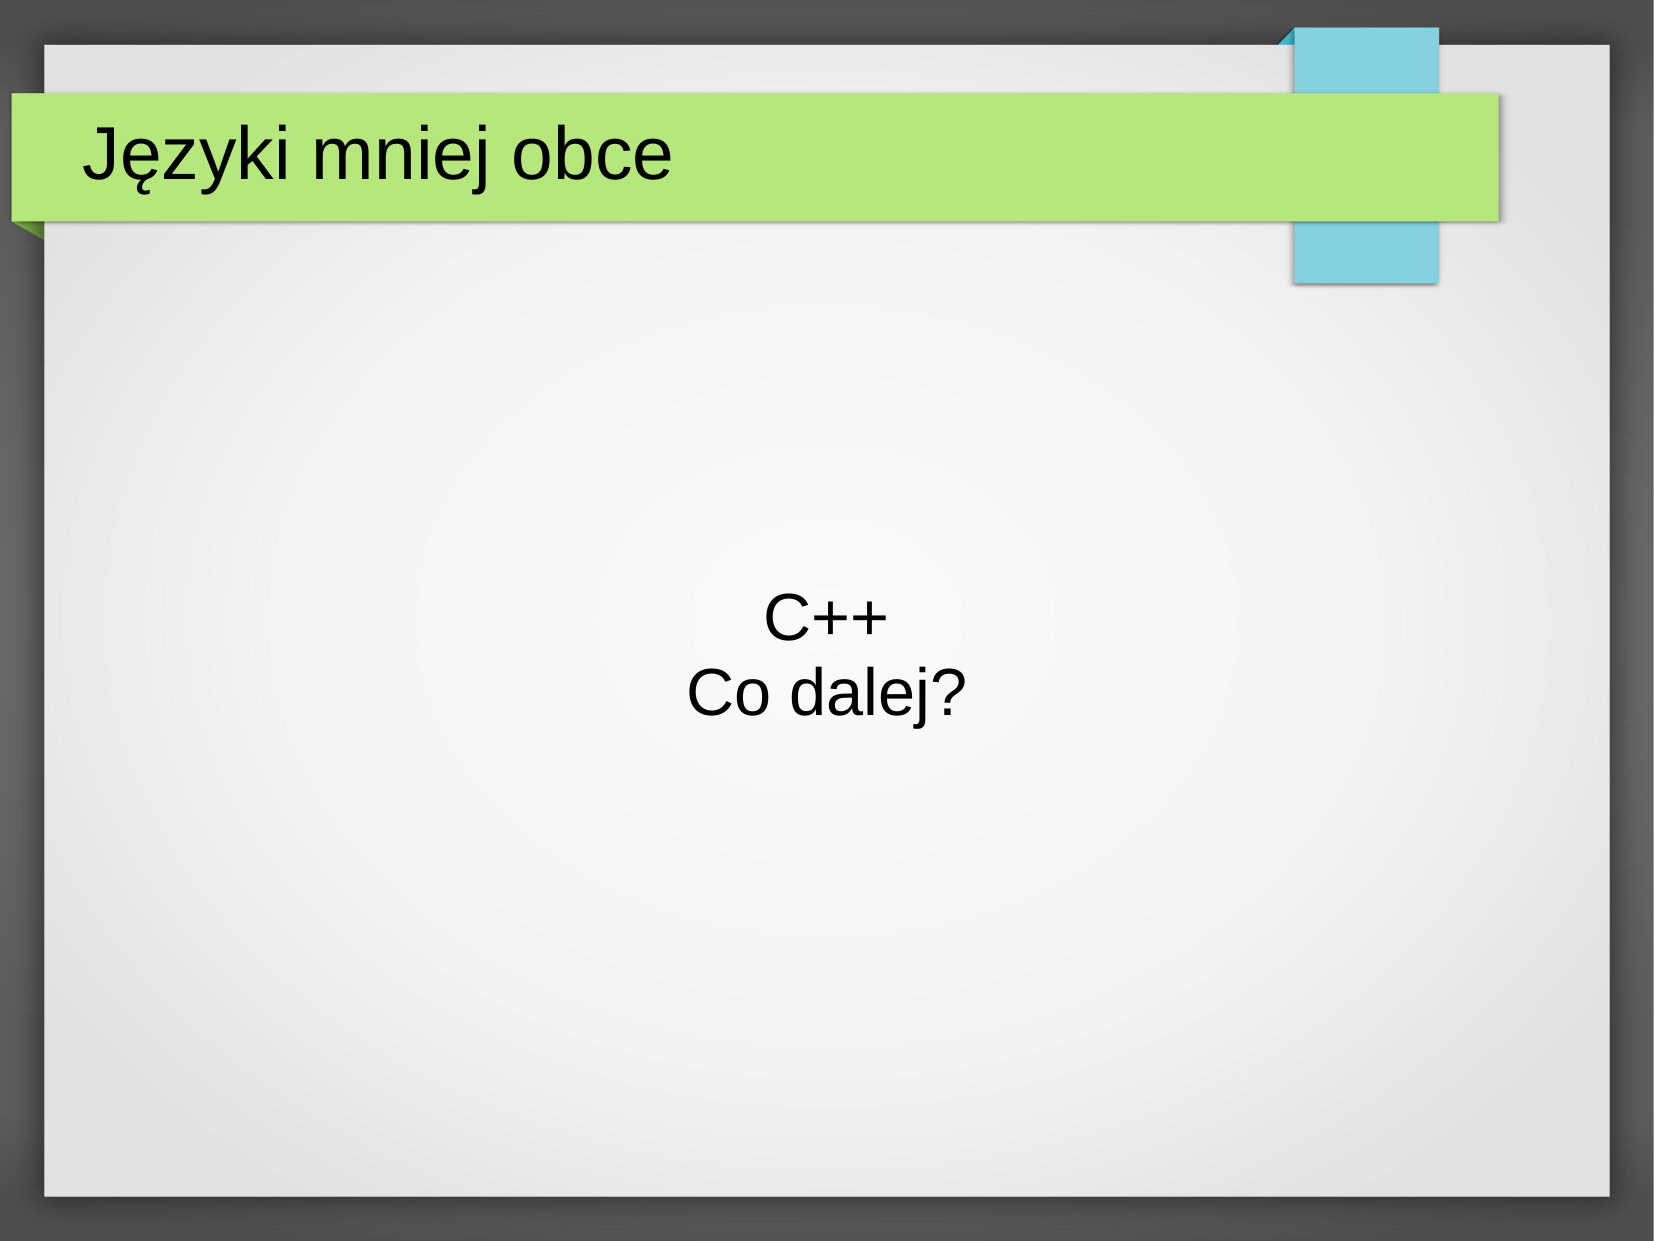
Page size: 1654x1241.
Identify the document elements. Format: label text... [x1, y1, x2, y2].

title Języki mniej obce [82, 94, 1264, 213]
subtitle C++ Co dalej? [82, 295, 1571, 1015]
picture [0, 0, 1654, 1241]
